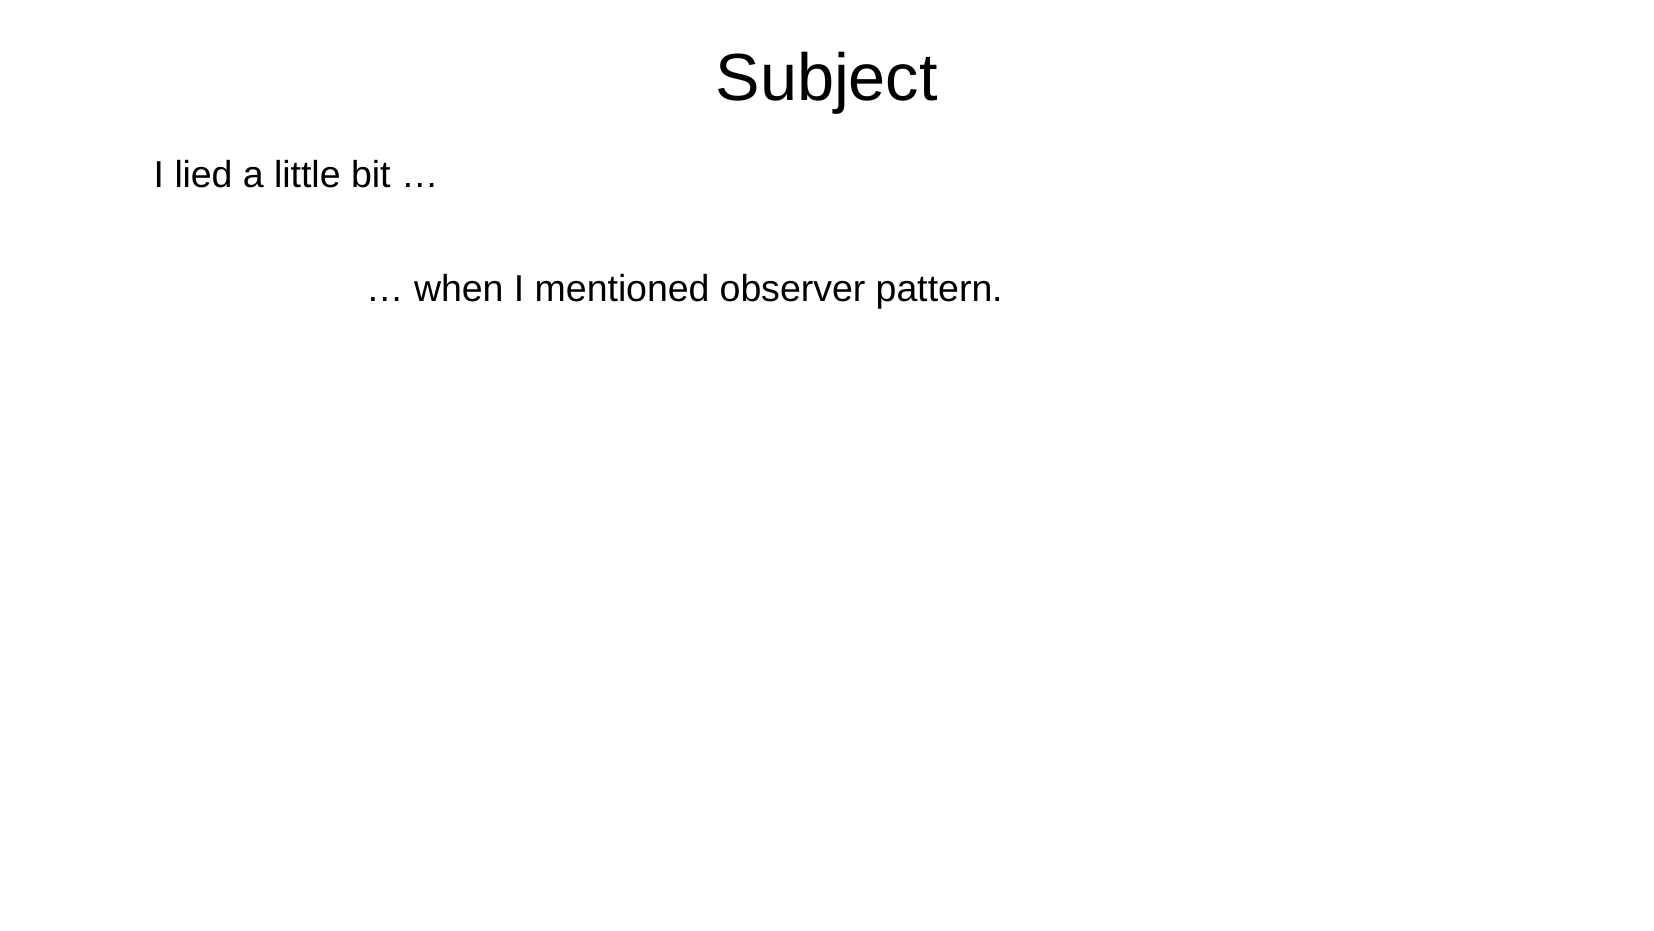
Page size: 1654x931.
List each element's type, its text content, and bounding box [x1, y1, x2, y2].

title Subject [82, 37, 1571, 119]
list I lied a little bit … … when I mentioned observer pattern. [82, 153, 1560, 758]
